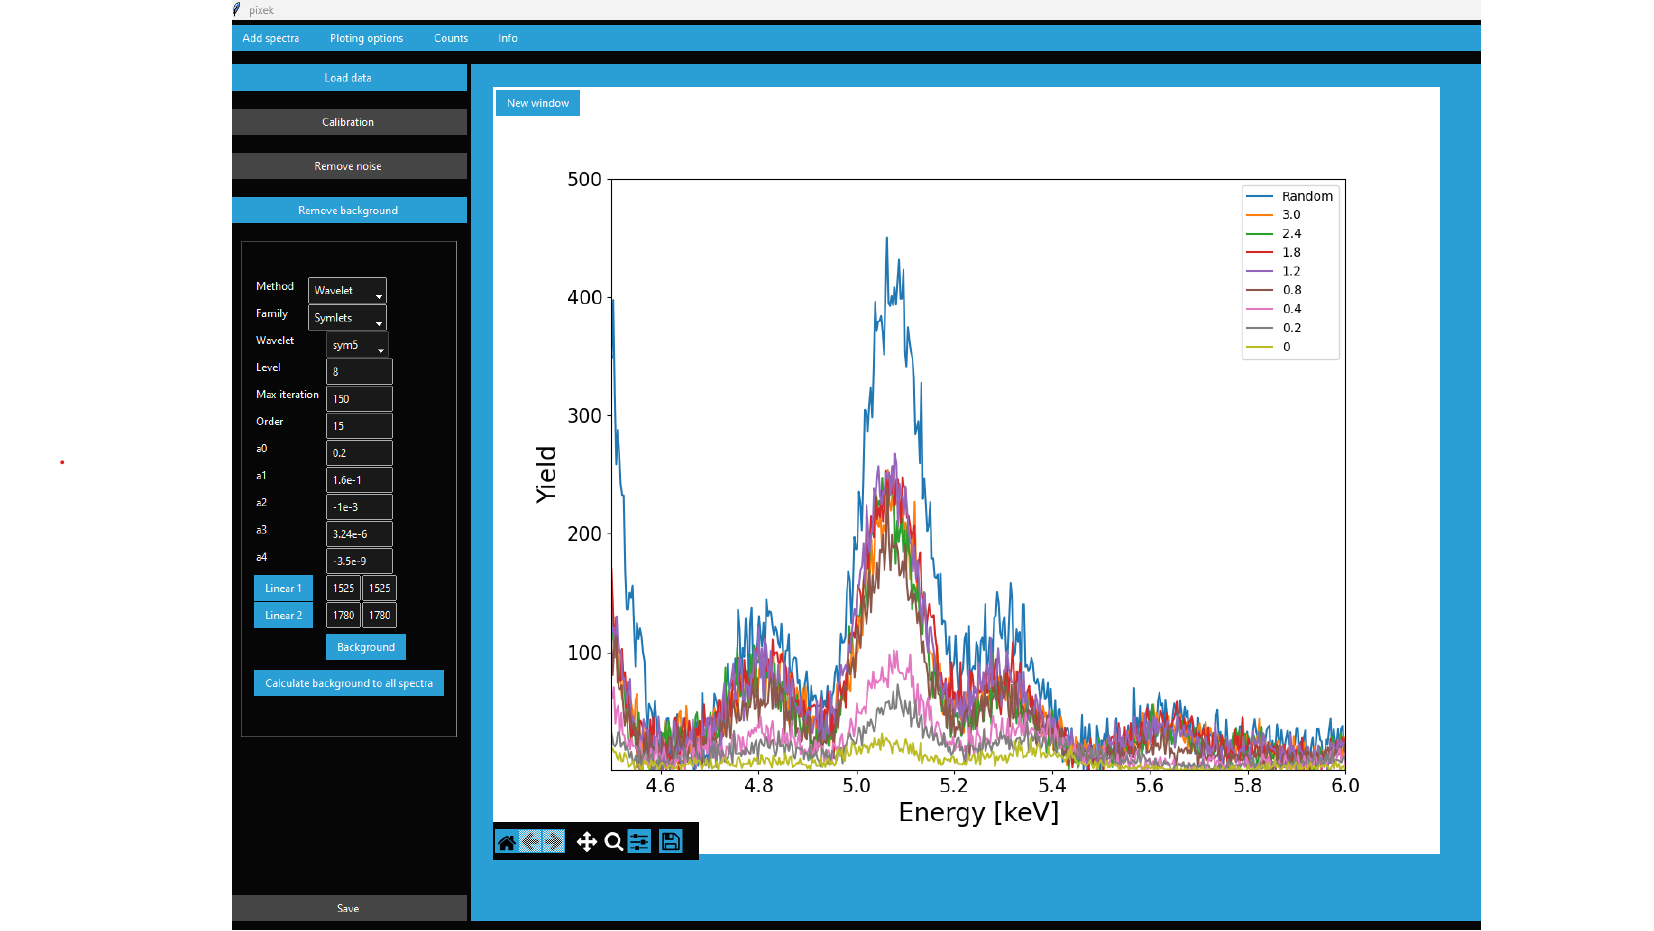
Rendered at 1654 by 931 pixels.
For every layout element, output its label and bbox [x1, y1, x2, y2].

picture [59, 0, 1481, 931]
